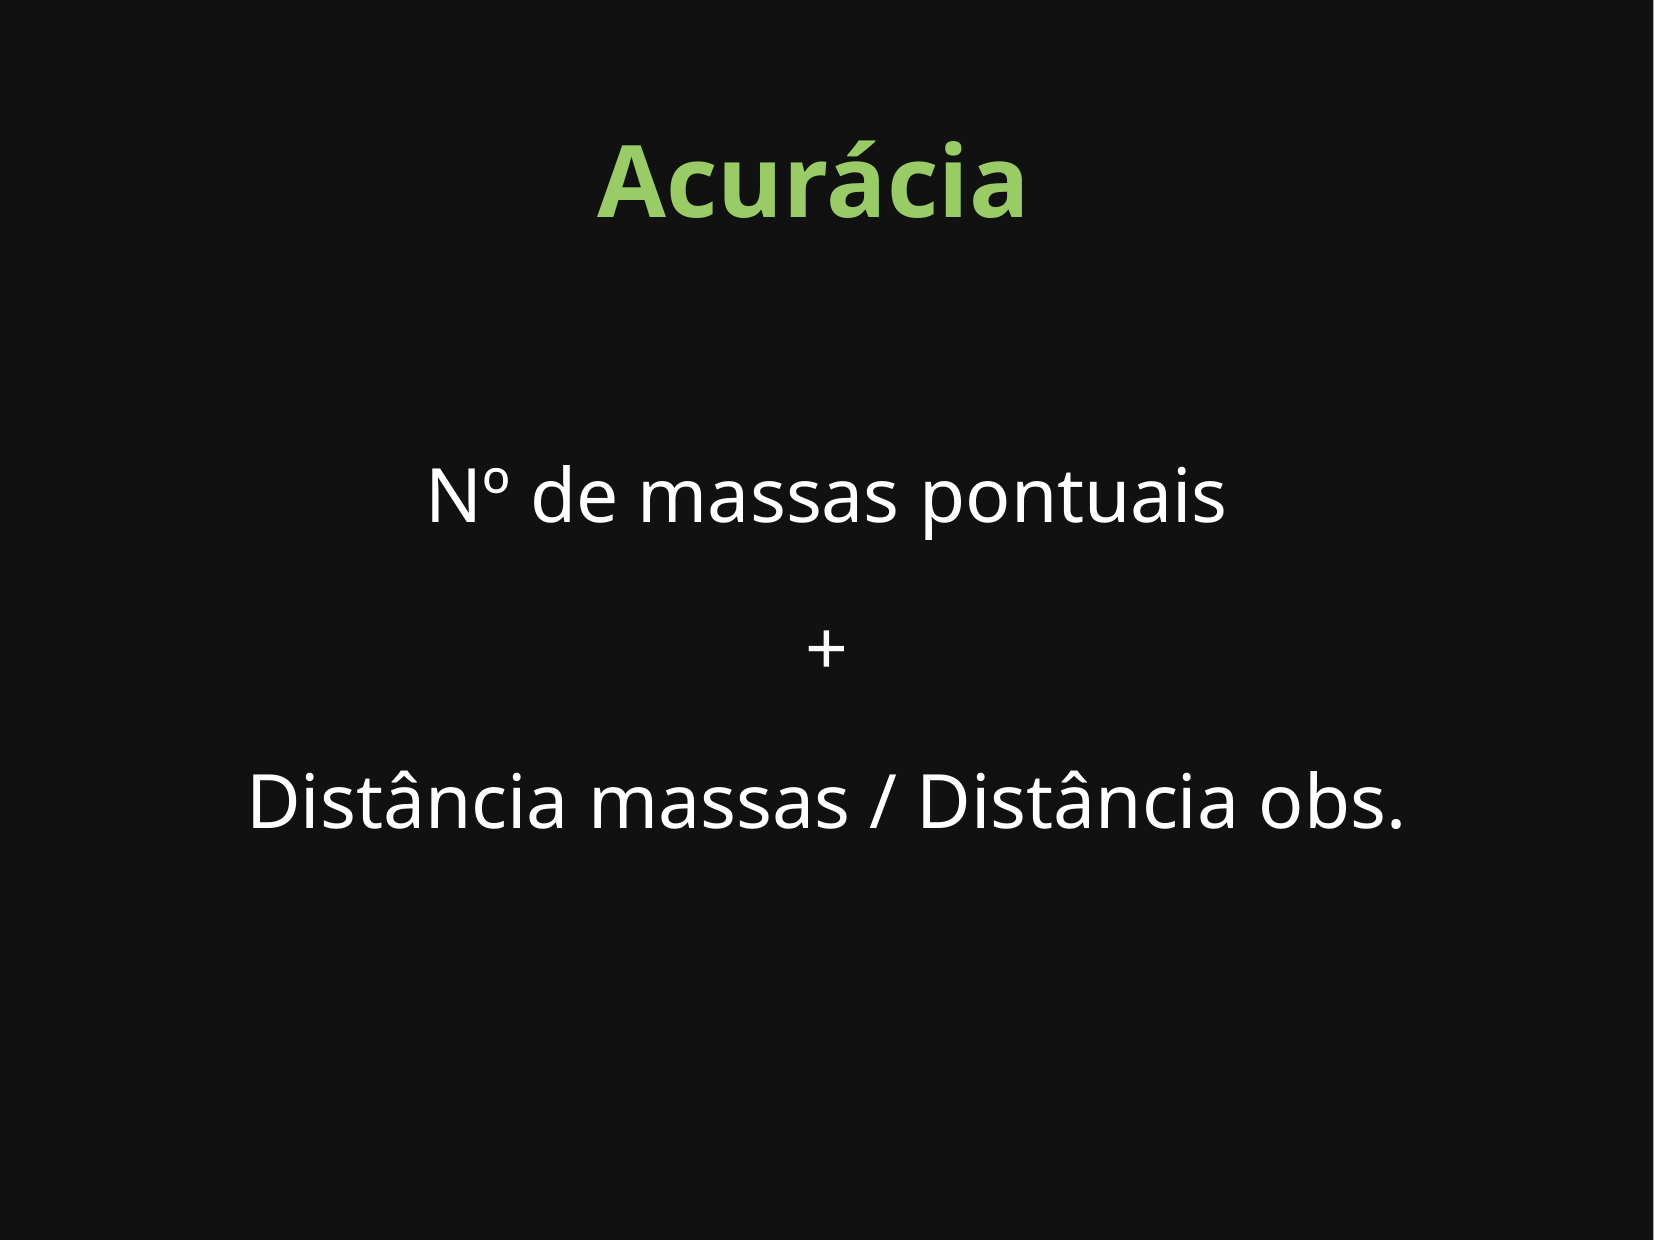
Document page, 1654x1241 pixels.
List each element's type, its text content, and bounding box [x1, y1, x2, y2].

text_box Nº de massas pontuais + Distância massas / Distância obs. [82, 438, 1571, 804]
title Acurácia [82, 49, 1571, 308]
